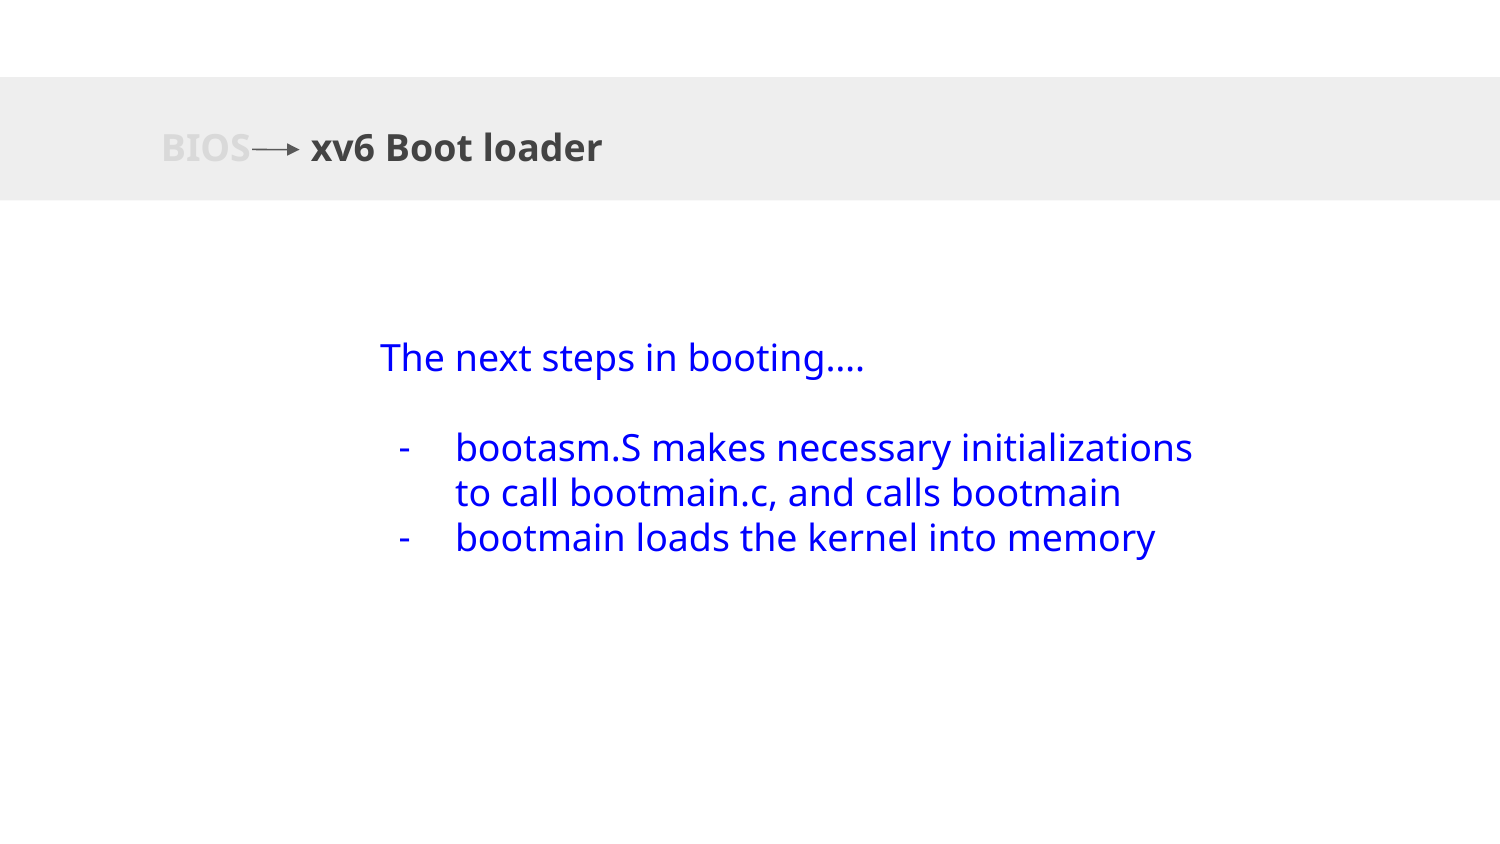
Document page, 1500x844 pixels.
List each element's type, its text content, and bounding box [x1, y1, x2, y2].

text_box The next steps in booting…. bootasm.S makes necessary initializations to call bootmain.c, and calls bootmain bootmain loads the kernel into memory [364, 200, 1240, 693]
text_box BIOS xv6 Boot loader 2 source source f [145, 109, 1458, 815]
text_box [0, 77, 1500, 201]
